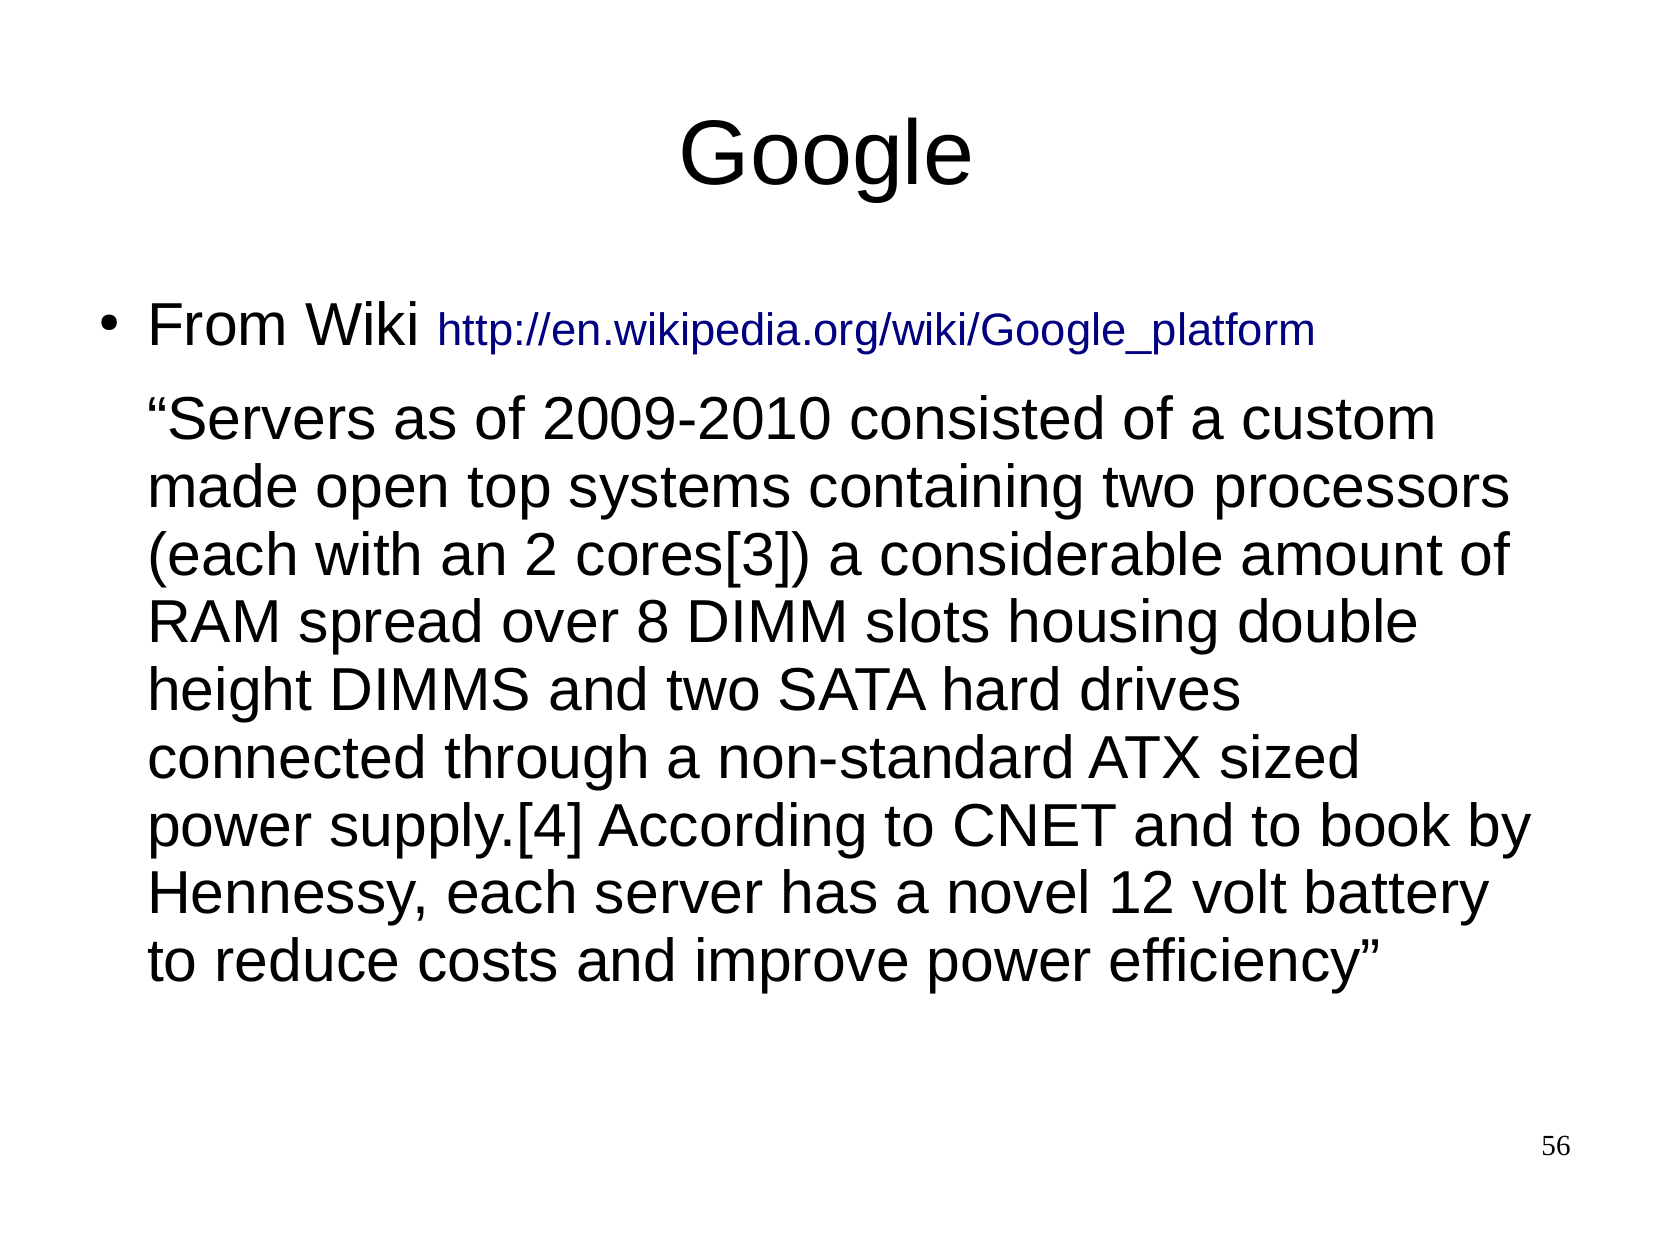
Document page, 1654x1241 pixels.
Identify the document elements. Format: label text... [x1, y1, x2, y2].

title Google [82, 49, 1571, 257]
list From Wiki http://en.wikipedia.org/wiki/Google_platform “Servers as of 2009-2010 consisted of a custom made open top systems containing two processors (each with an 2 cores[3]) a considerable amount of RAM spread over 8 DIMM slots housing double height DIMMS and two SATA hard drives connected through a non-standard ATX sized power supply.[4] According to CNET and to book by Hennessy, each server has a novel 12 volt battery to reduce costs and improve power efficiency” [82, 290, 1538, 1010]
